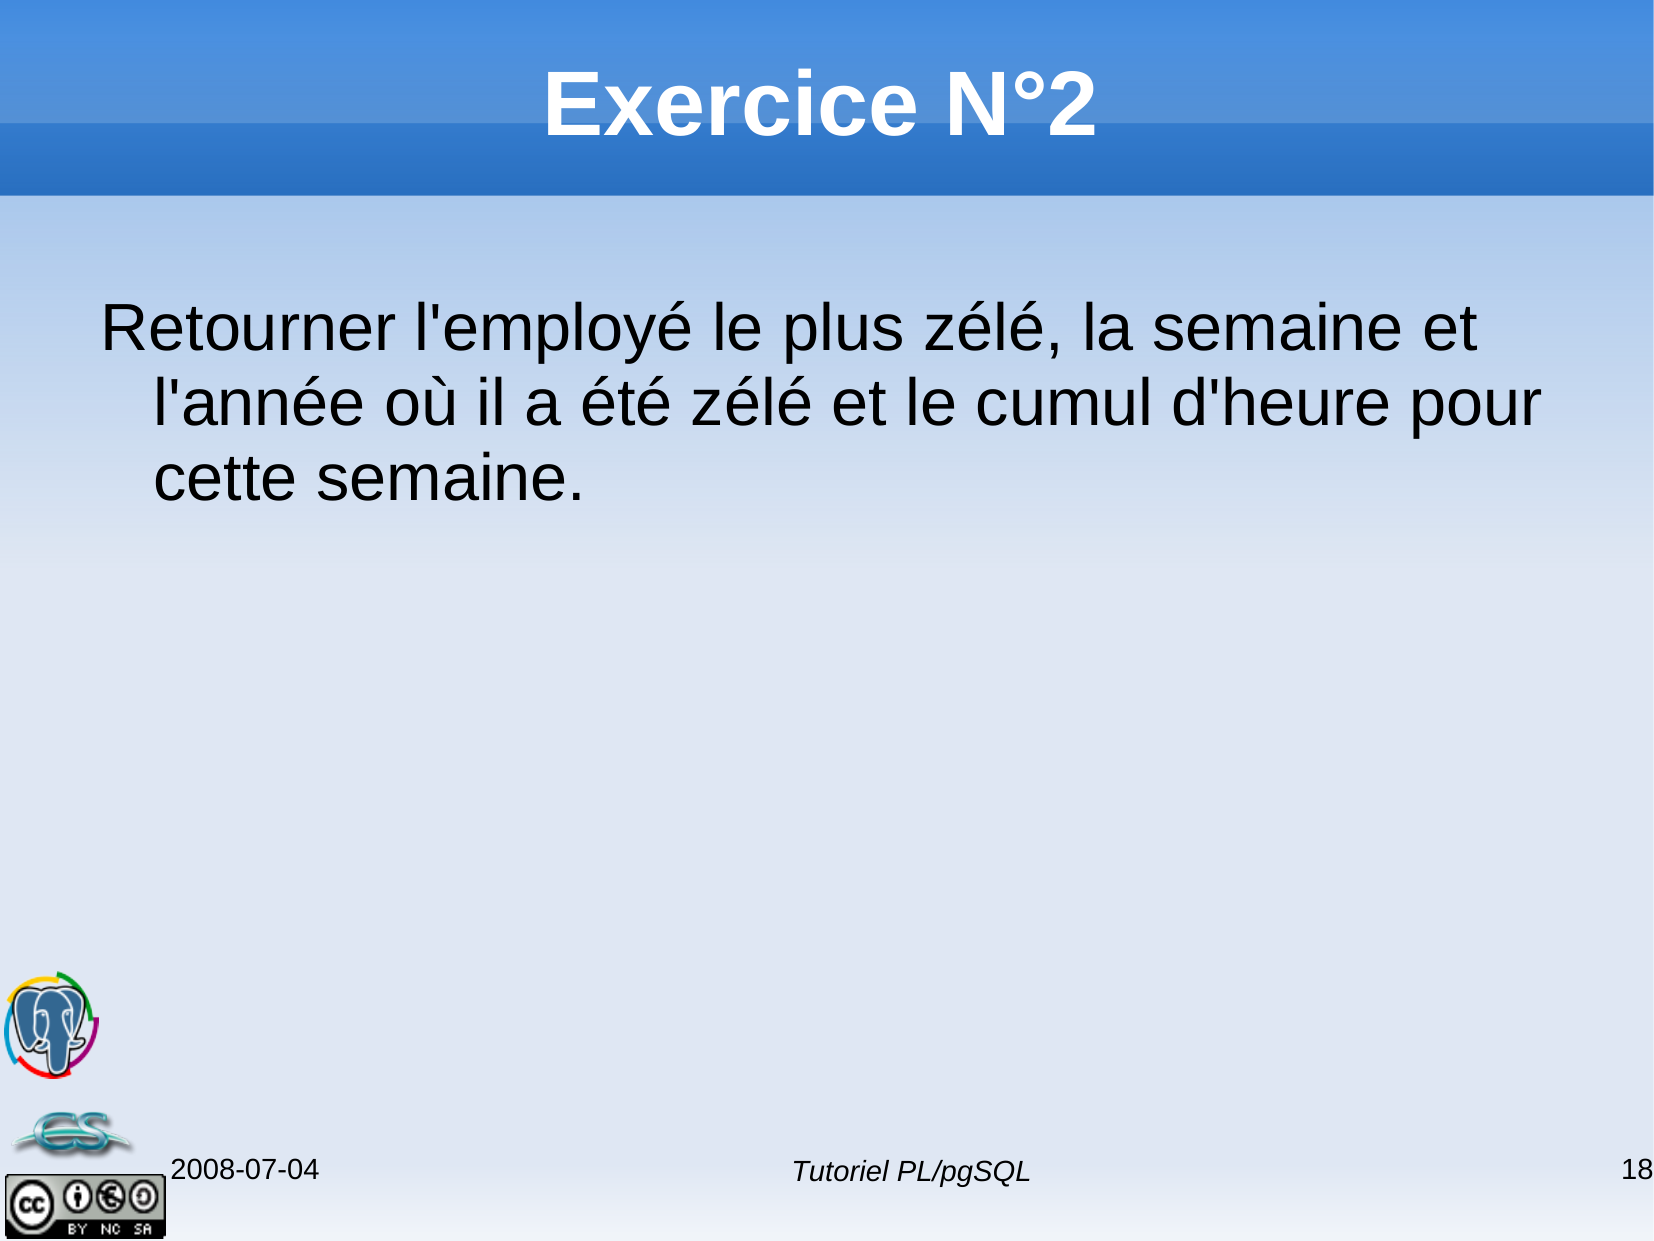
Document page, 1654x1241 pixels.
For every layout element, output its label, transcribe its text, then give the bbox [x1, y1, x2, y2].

title Exercice N°2 [76, 0, 1565, 208]
list Retourner l'employé le plus zélé, la semaine et l'année où il a été zélé et le cumul d'heure pour cette semaine. [82, 290, 1571, 1109]
picture [0, 0, 1654, 1241]
